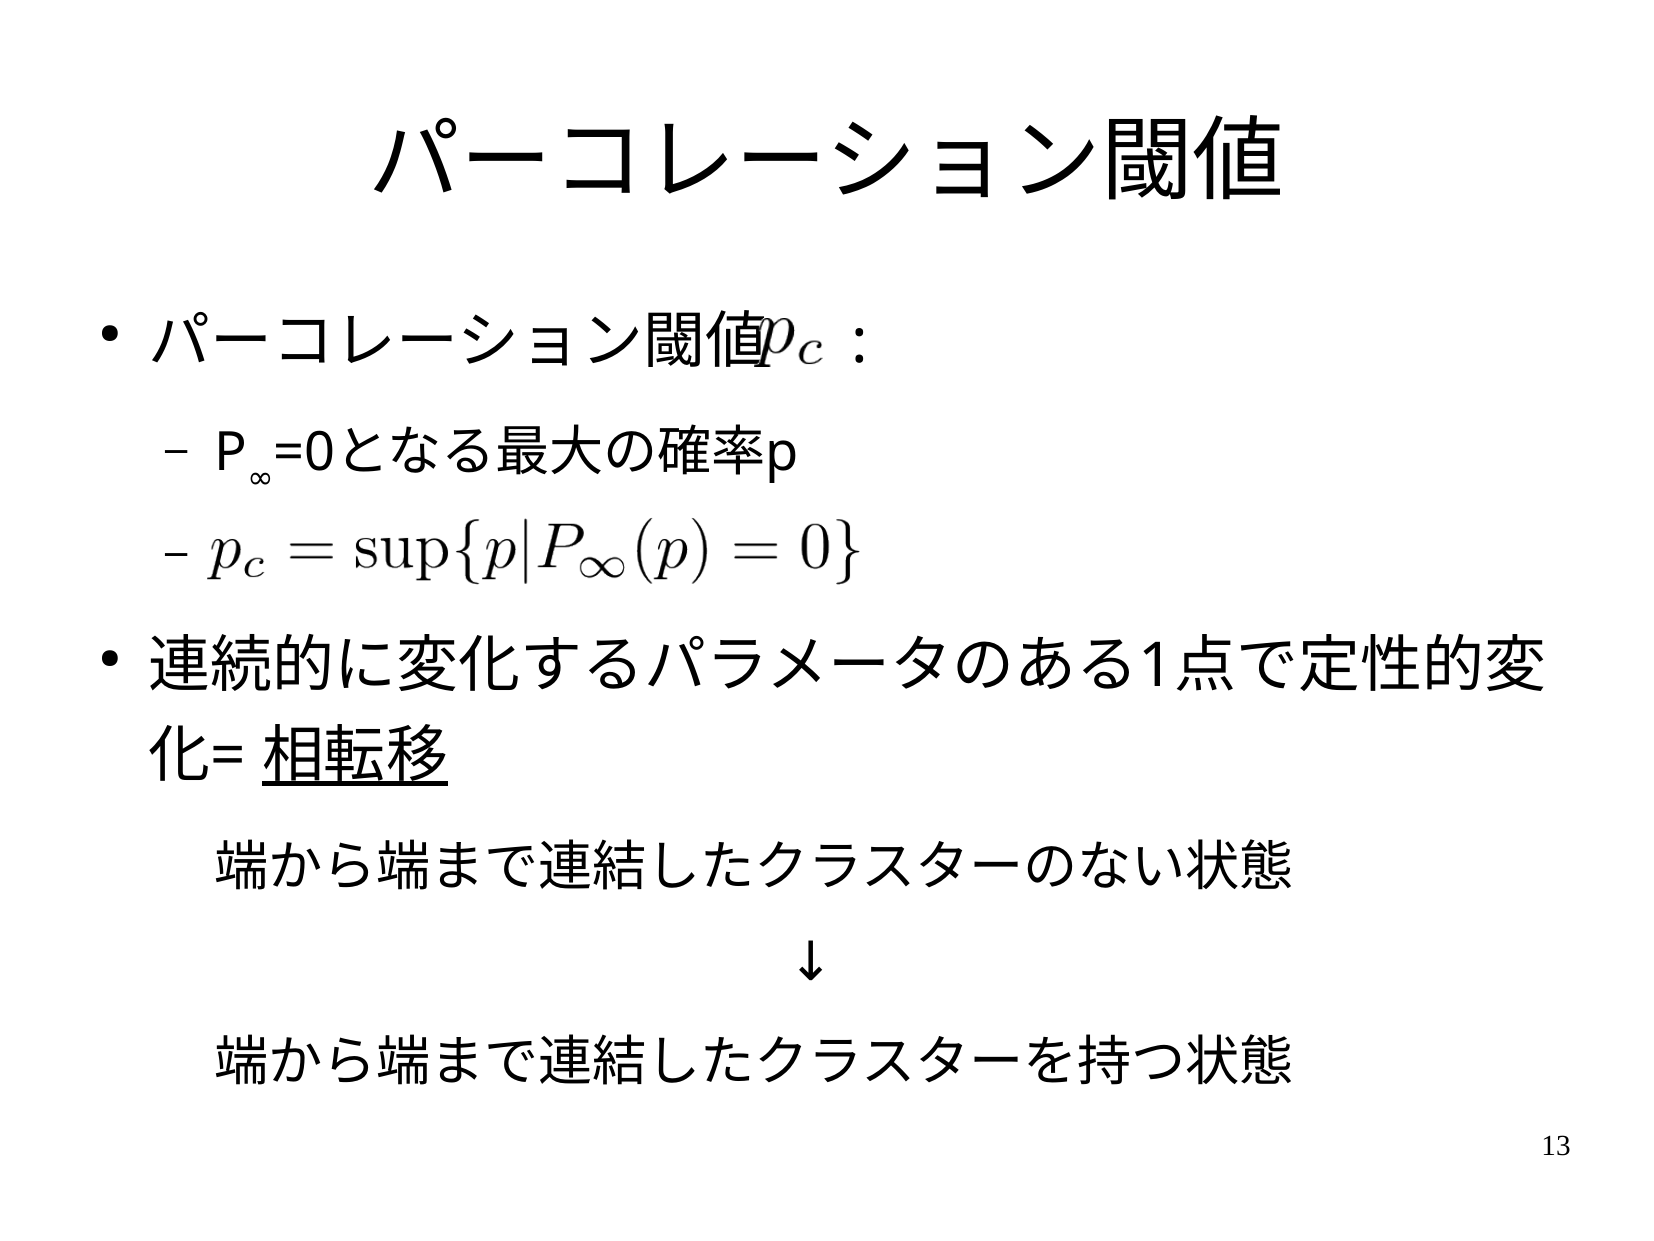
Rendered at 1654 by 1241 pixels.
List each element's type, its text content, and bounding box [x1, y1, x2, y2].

title パーコレーション閾値 [82, 49, 1571, 257]
picture [207, 517, 860, 585]
list パーコレーション閾値 : P∞=0となる最大の確率p 連続的に変化するパラメータのある1点で定性的変化= 相転移 端から端まで連結したクラスターのない状態 ↓ 端から端まで連結したクラスターを持つ状態 [82, 290, 1571, 1099]
picture [754, 318, 823, 367]
